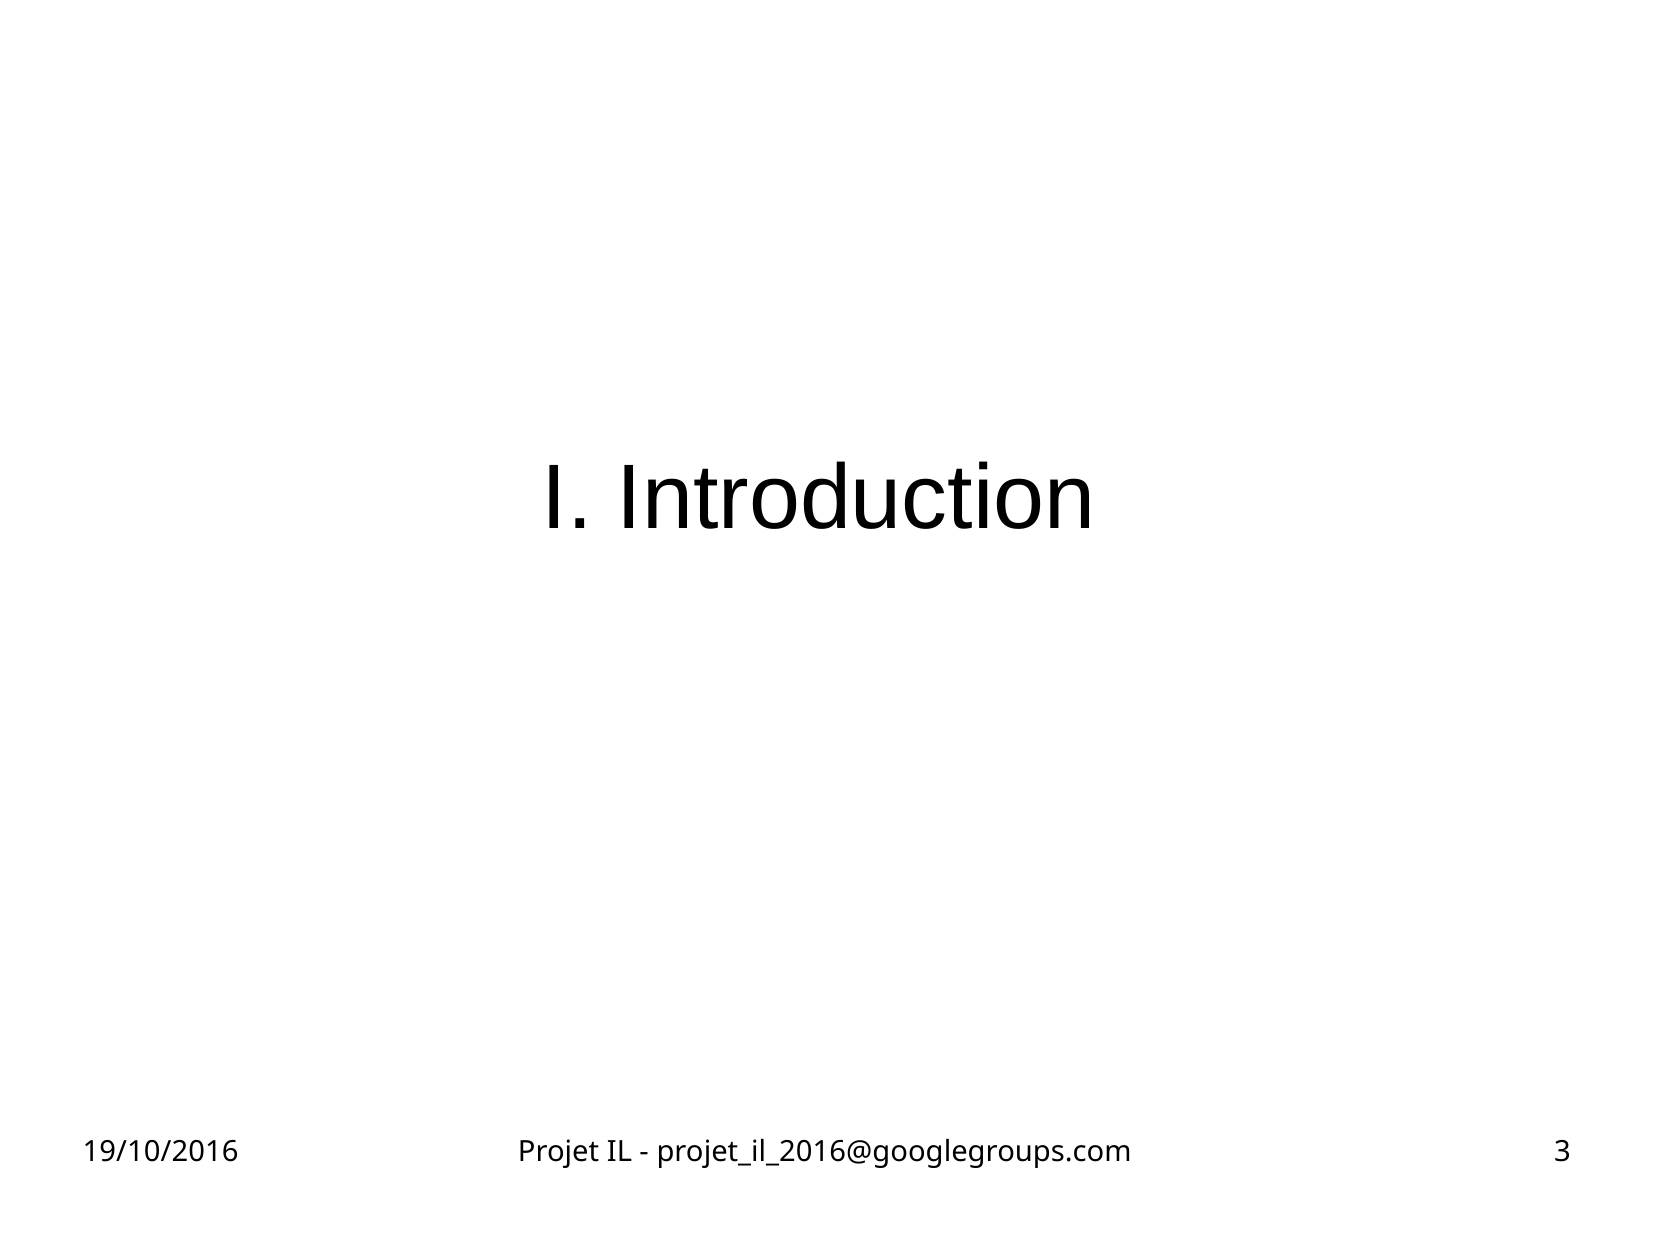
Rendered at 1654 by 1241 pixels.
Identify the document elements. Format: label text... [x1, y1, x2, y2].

title I. Introduction [75, 392, 1564, 601]
